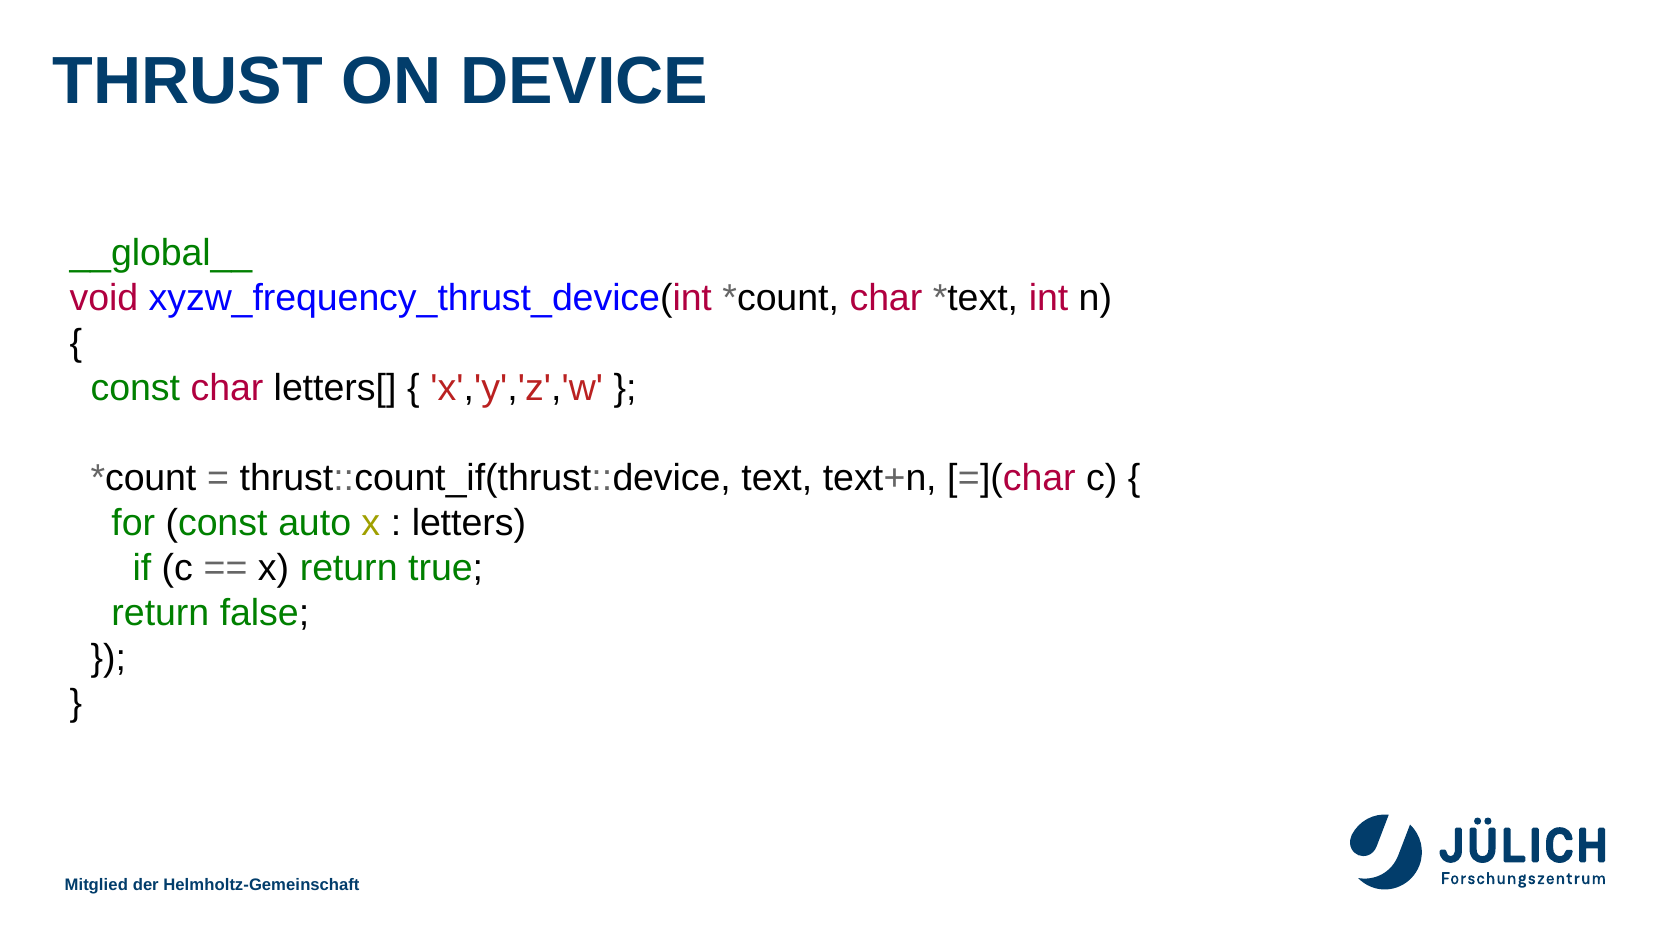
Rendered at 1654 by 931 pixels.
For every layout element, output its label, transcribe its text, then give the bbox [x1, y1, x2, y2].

title Thrust on Device [52, 43, 1606, 194]
text_box __global__ void xyzw_frequency_thrust_device(int *count, char *text, int n) { const char letters[] { 'x','y','z','w' }; *count = thrust::count_if(thrust::device, text, text+n, [=](char c) { for (const auto x : letters) if (c == x) return true; return false; }); } [54, 220, 1156, 731]
